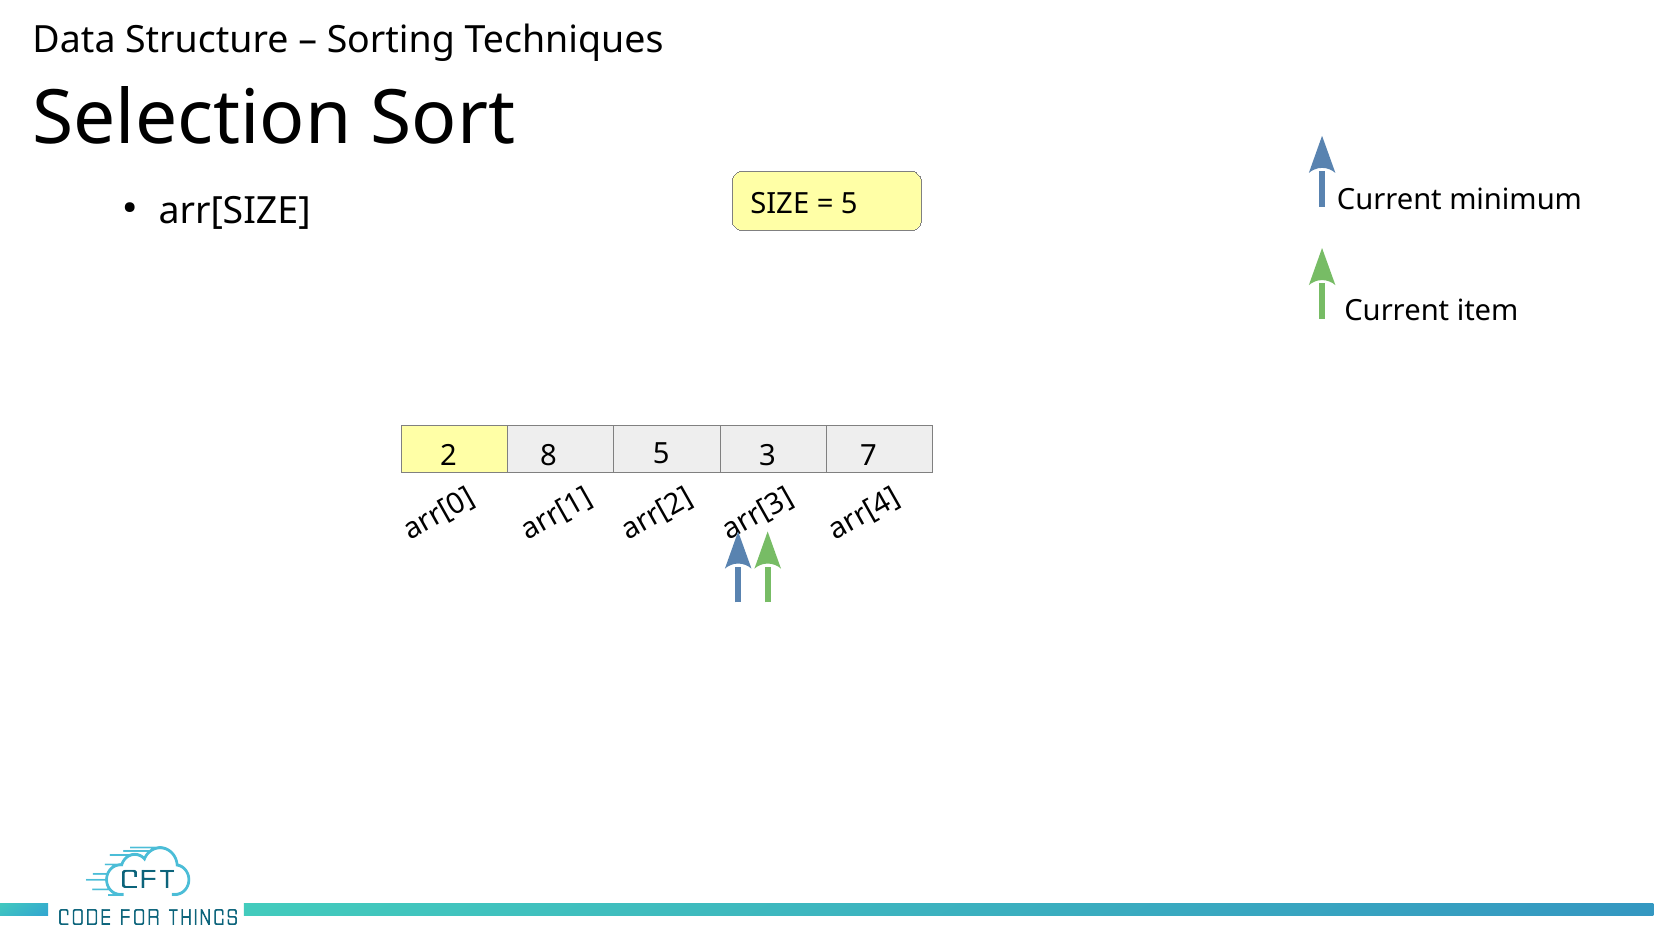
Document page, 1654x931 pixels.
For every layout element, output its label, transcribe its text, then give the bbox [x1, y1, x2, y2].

text_box arr[1] [495, 450, 632, 587]
text_box 5 [638, 425, 724, 475]
text_box 8 [525, 427, 593, 477]
text_box [732, 171, 922, 231]
text_box [724, 425, 933, 473]
text_box 7 [845, 427, 912, 477]
text_box [401, 425, 638, 473]
text_box arr[SIZE] [108, 176, 353, 243]
text_box arr[4] [806, 450, 957, 587]
text_box arr[0] [377, 473, 519, 566]
picture [59, 846, 237, 925]
text_box SIZE = 5 [735, 175, 916, 225]
text_box 3 [744, 427, 793, 477]
title Data Structure – Sorting Techniques Selection Sort [32, 12, 1184, 166]
text_box Current minimum [1322, 171, 1611, 221]
text_box arr[3] [696, 450, 839, 565]
text_box 2 [425, 427, 492, 477]
text_box Current item [1329, 281, 1545, 331]
text_box arr[2] [596, 475, 733, 566]
